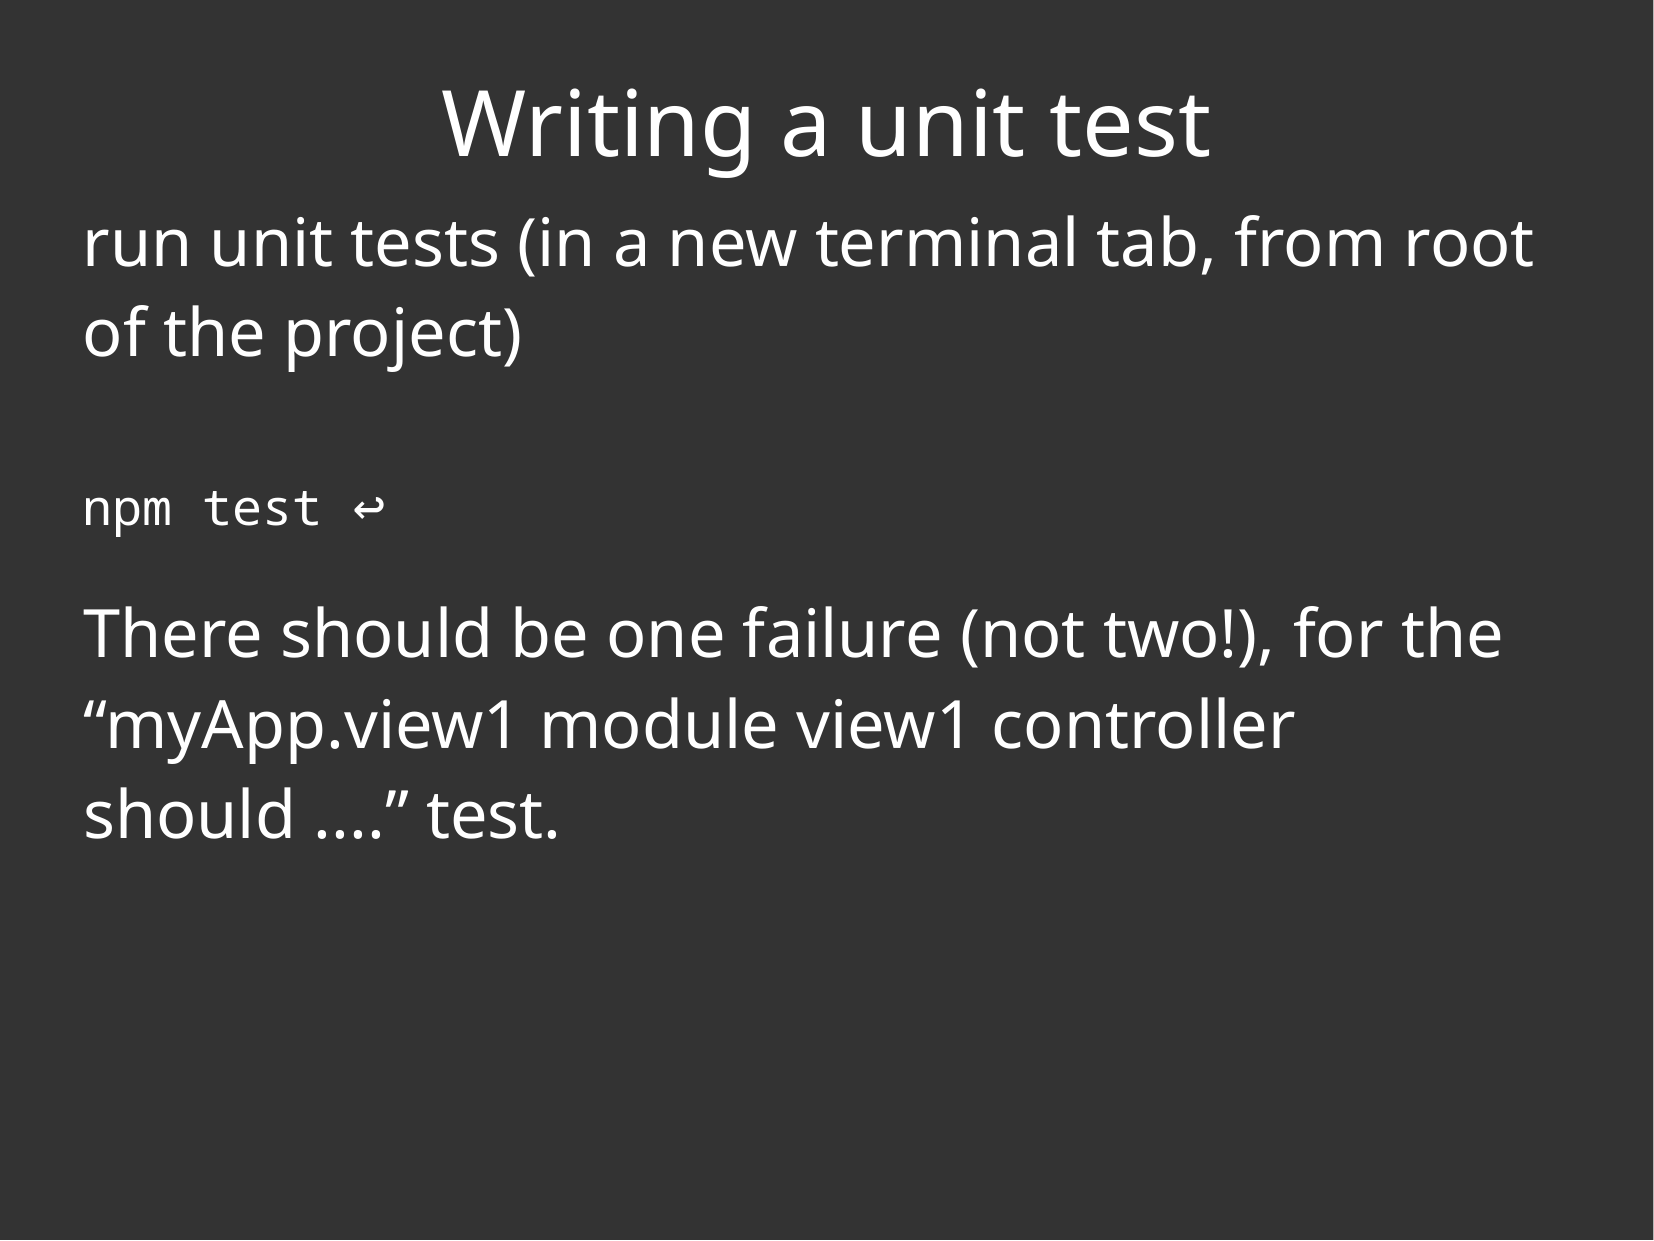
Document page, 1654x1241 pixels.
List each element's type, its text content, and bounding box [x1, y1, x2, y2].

title There should be one failure (not two!), for the “myApp.view1 module view1 controller should ....” test. [83, 609, 1572, 835]
title Writing a unit test [82, 17, 1571, 225]
title run unit tests (in a new terminal tab, from root of the project) npm test ↩ [82, 228, 1572, 508]
